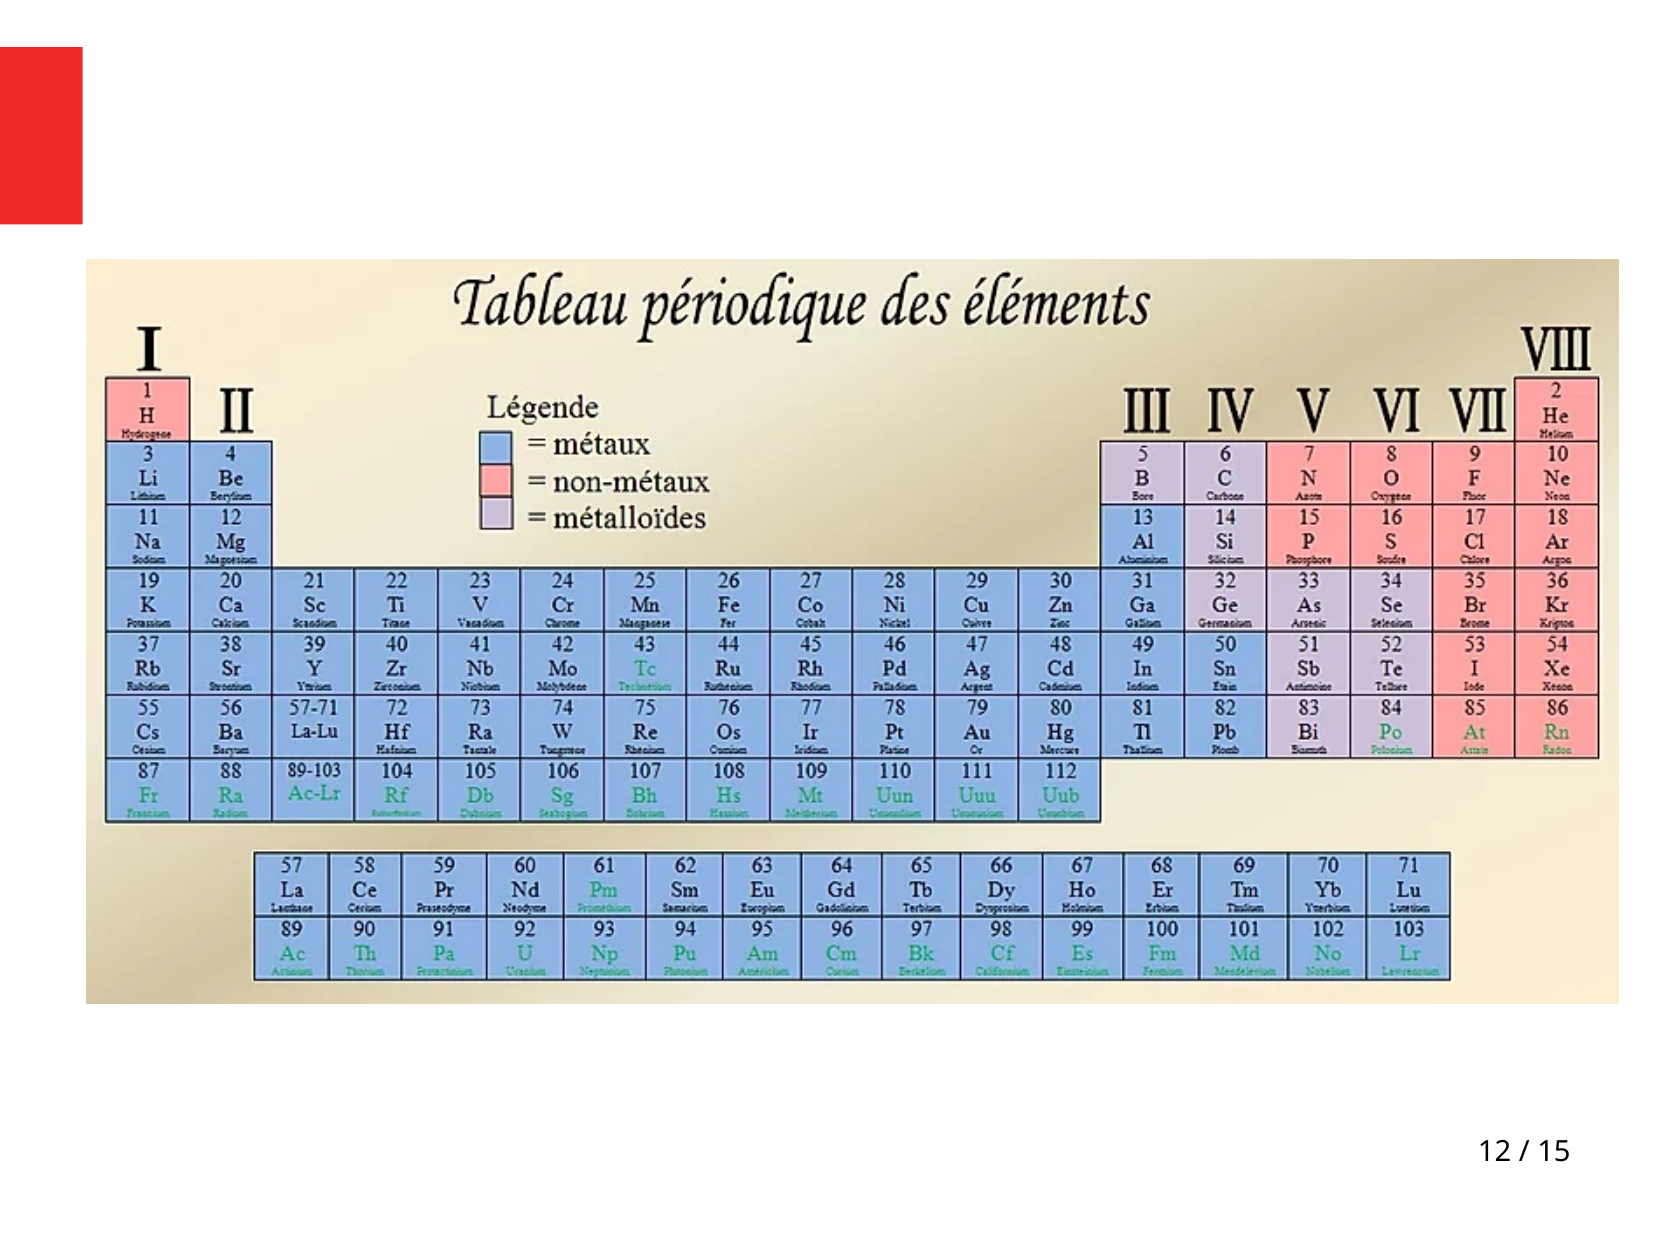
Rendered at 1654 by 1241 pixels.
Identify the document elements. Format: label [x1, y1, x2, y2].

picture [86, 259, 1619, 1004]
